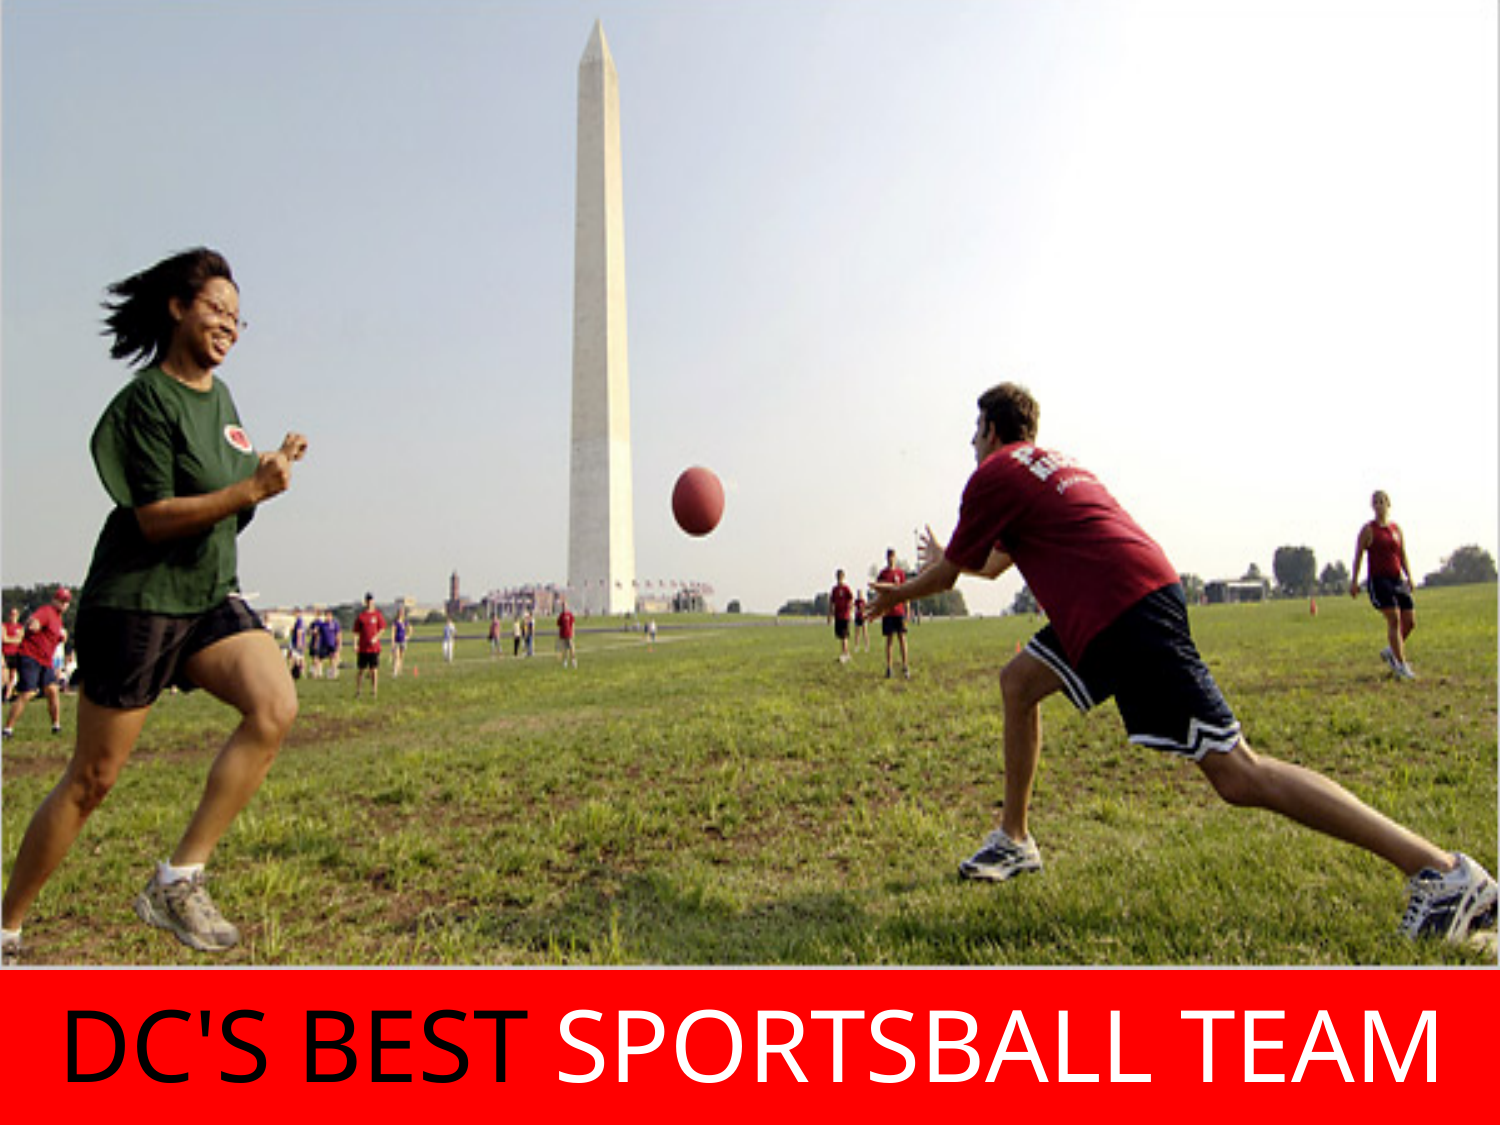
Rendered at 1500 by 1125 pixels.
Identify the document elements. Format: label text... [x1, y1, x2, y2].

list DC'S BEST SPORTSBALL TEAM [28, 974, 1478, 1111]
picture [0, 0, 1500, 970]
